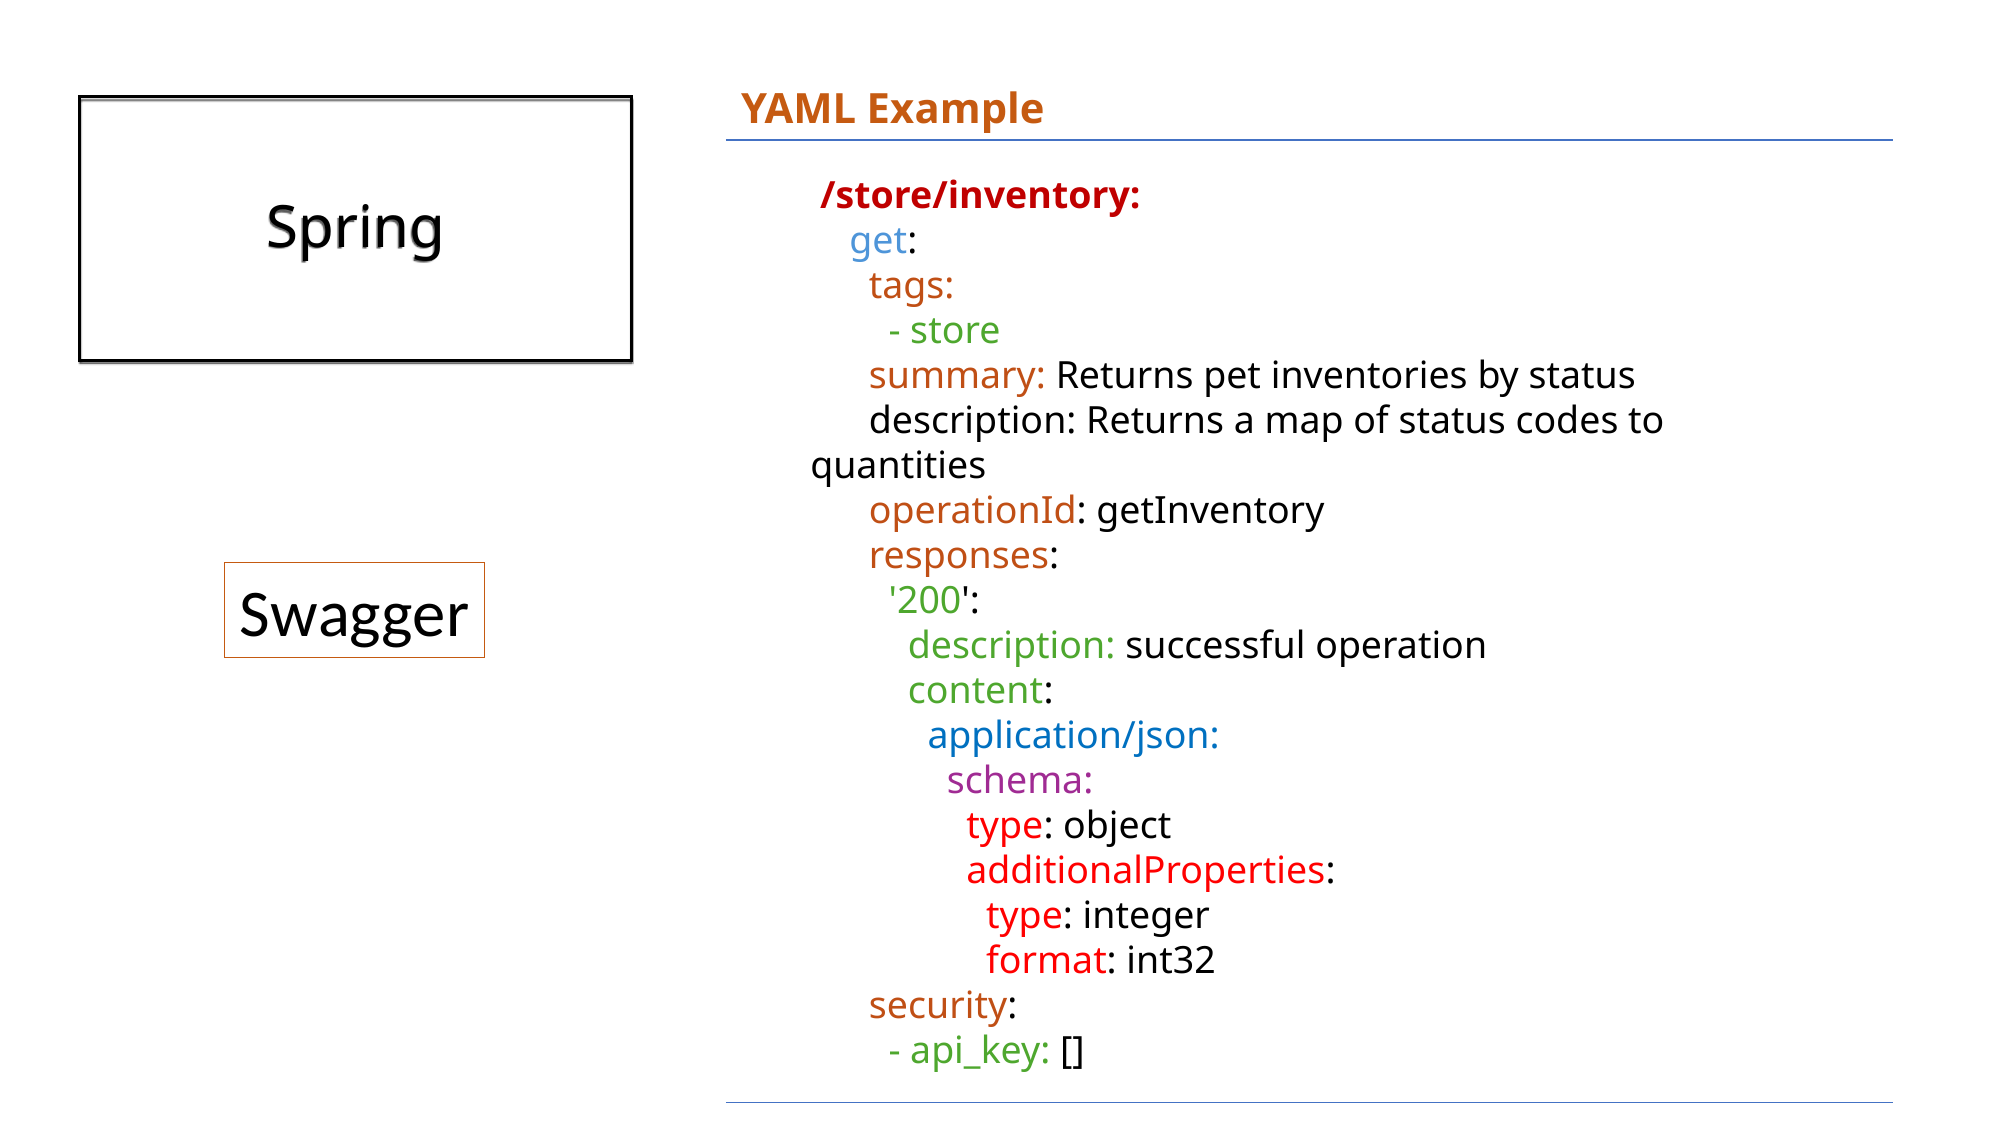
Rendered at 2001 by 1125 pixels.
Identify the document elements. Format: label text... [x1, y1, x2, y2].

text_box Swagger [225, 562, 485, 658]
text_box /store/inventory: get: tags: - store summary: Returns pet inventories by status description: Returns a map of status codes to quantities operationId: getInventory responses: '200': description: successful operation content: application/json: schema: type: object additionalProperties: type: integer format: int32 security: - api_key: [] [795, 163, 1859, 1042]
text_box YAML Example [725, 74, 1078, 141]
title Spring [79, 96, 632, 361]
